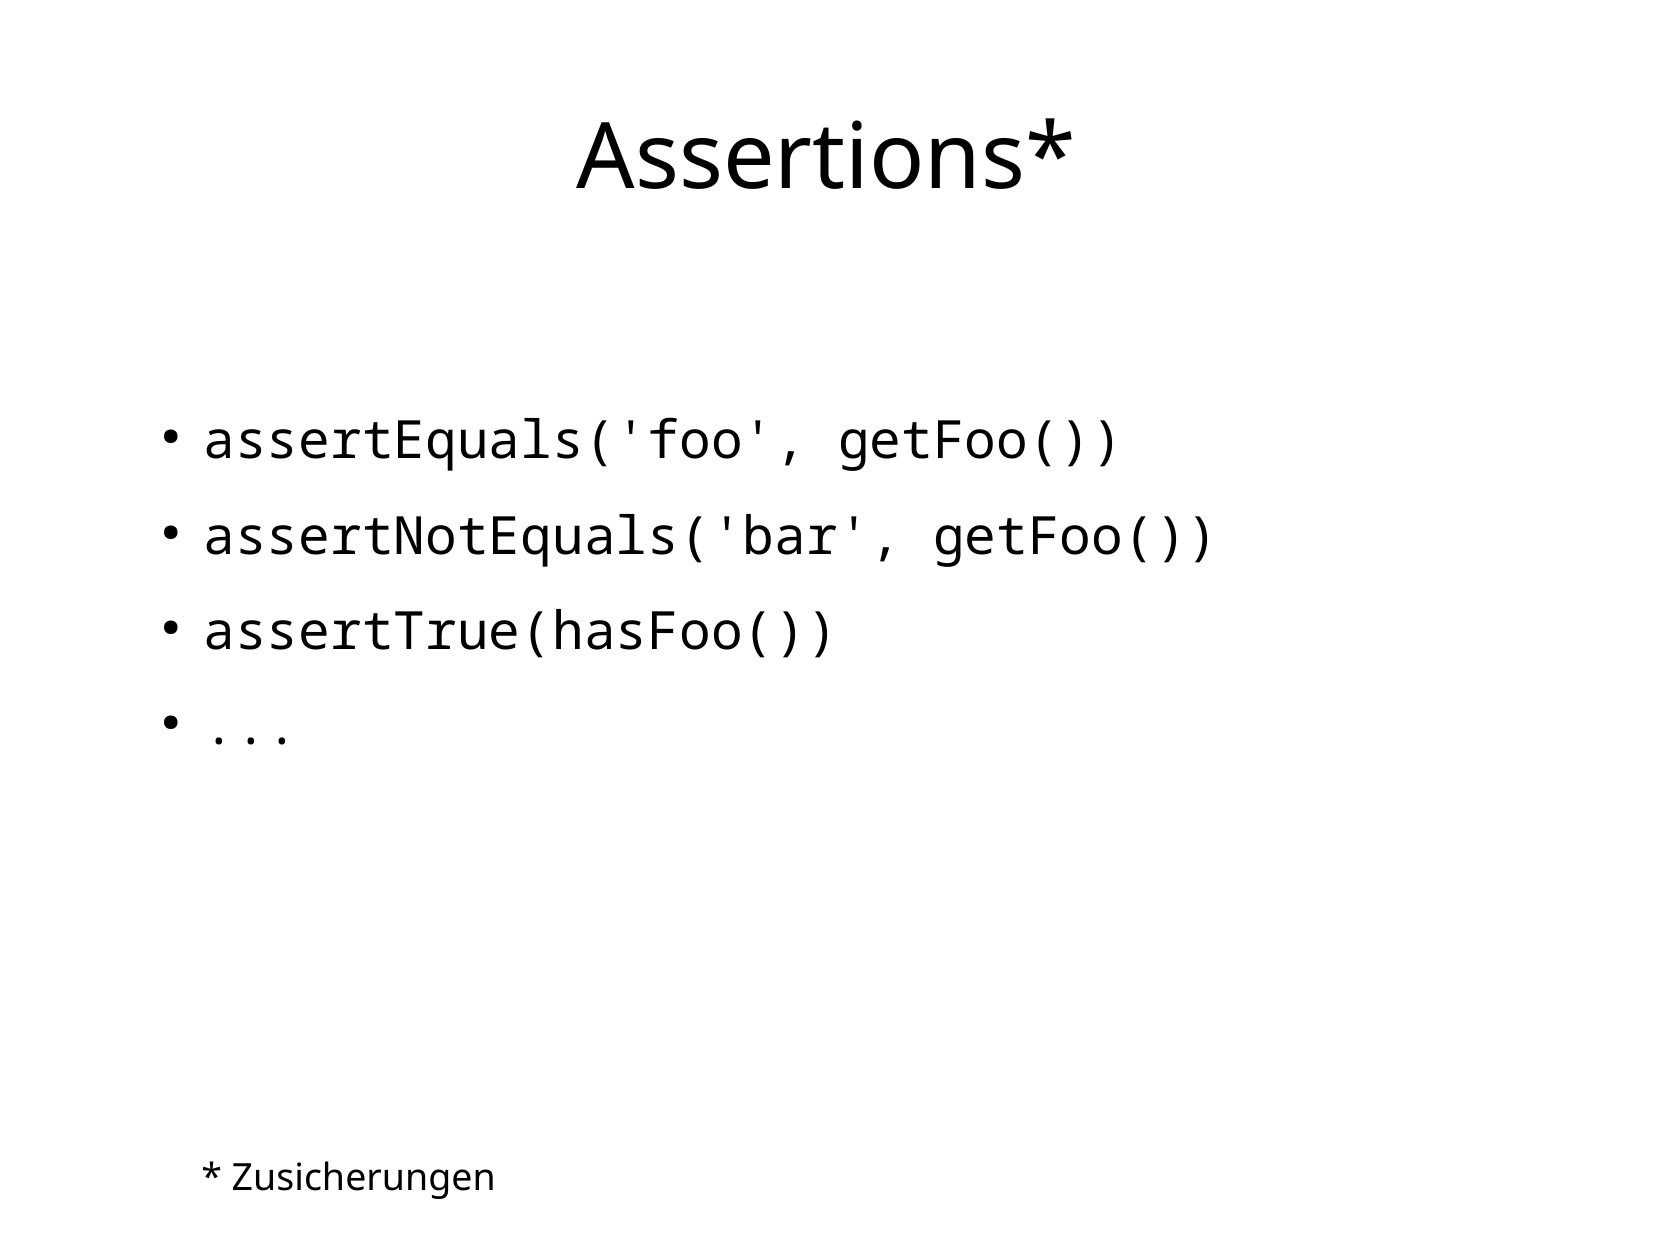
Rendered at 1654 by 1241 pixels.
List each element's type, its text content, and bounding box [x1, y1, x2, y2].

list assertEquals('foo', getFoo()) assertNotEquals('bar', getFoo()) assertTrue(hasFoo()) ... [147, 402, 1501, 762]
text_box * Zusicherungen [186, 1143, 484, 1202]
title Assertions* [82, 56, 1571, 250]
